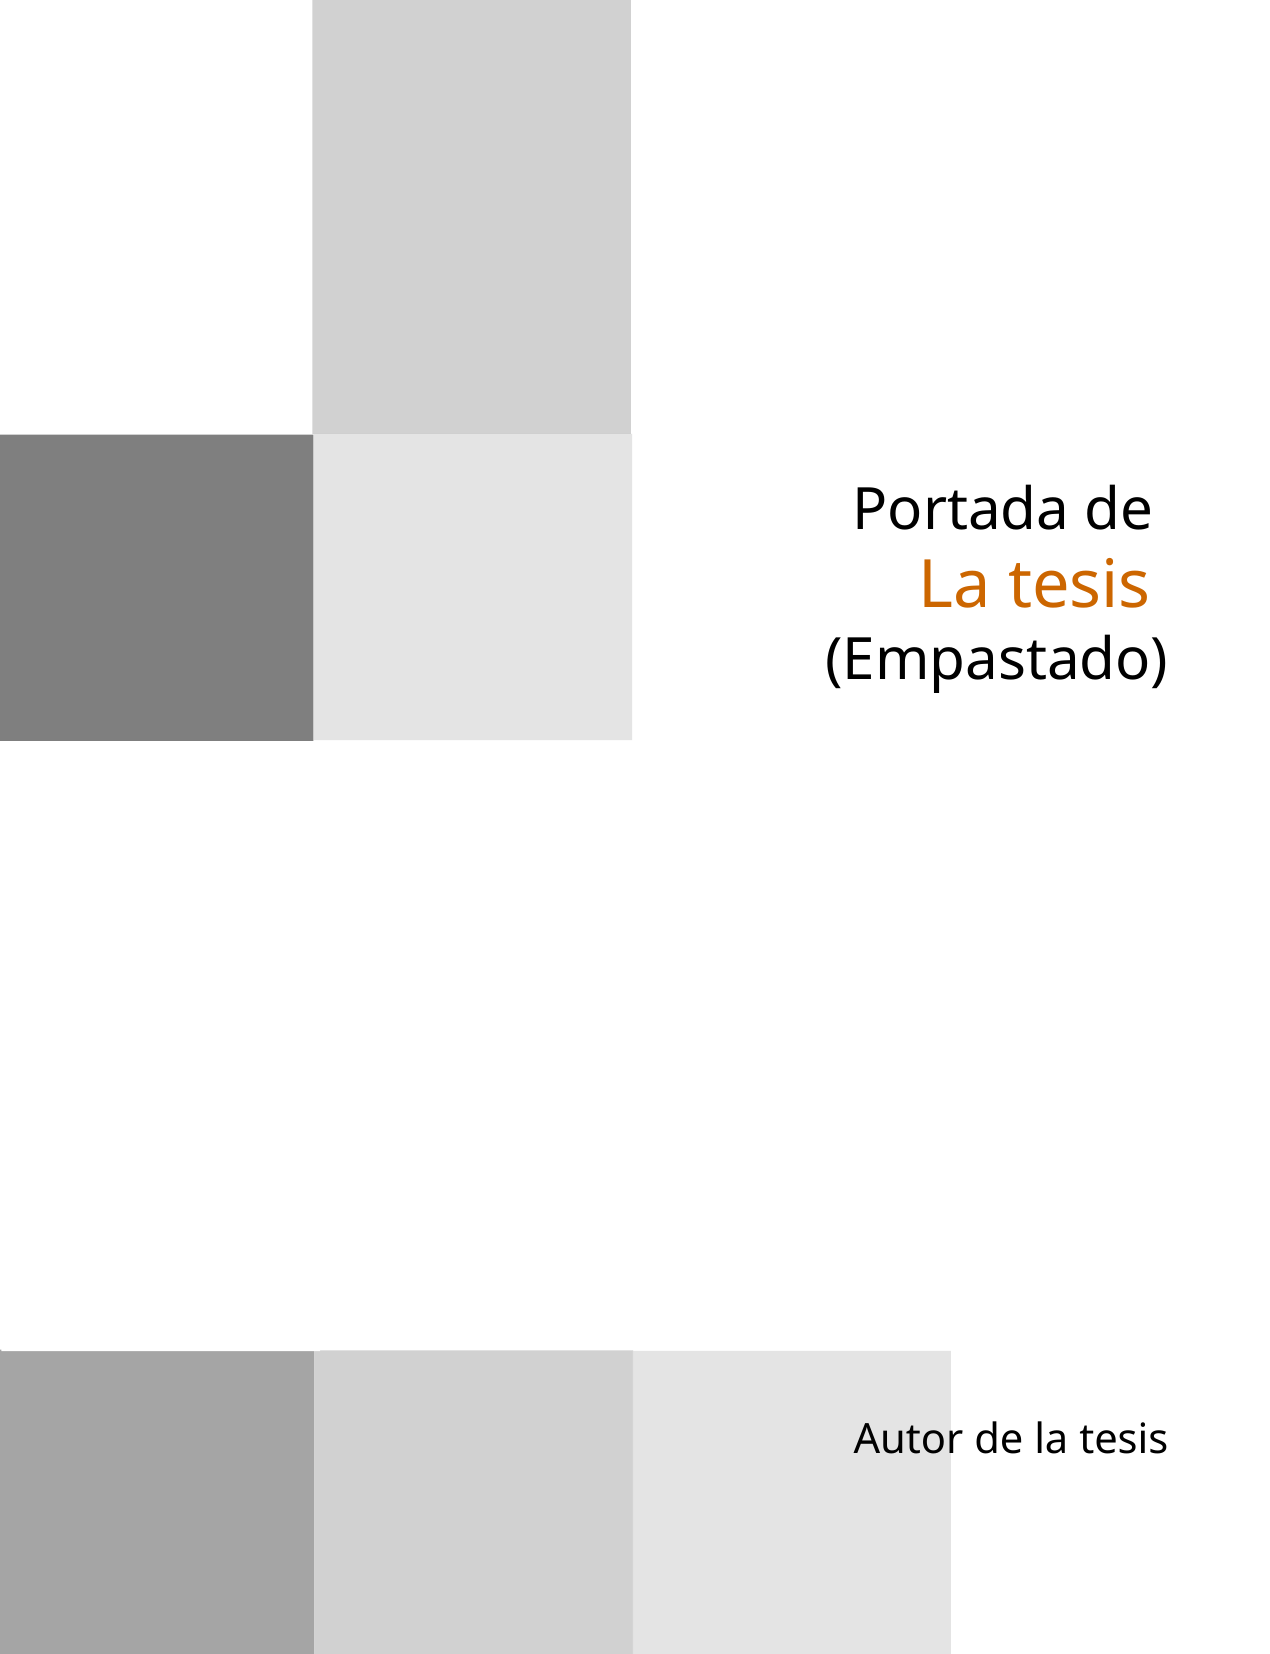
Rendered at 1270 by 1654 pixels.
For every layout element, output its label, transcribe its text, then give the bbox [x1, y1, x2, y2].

text_box Portada de La tesis (Empastado) [102, 463, 1184, 699]
text_box [0, 0, 633, 741]
text_box Autor de la tesis [548, 1404, 1184, 1470]
text_box [0, 1044, 1270, 1654]
